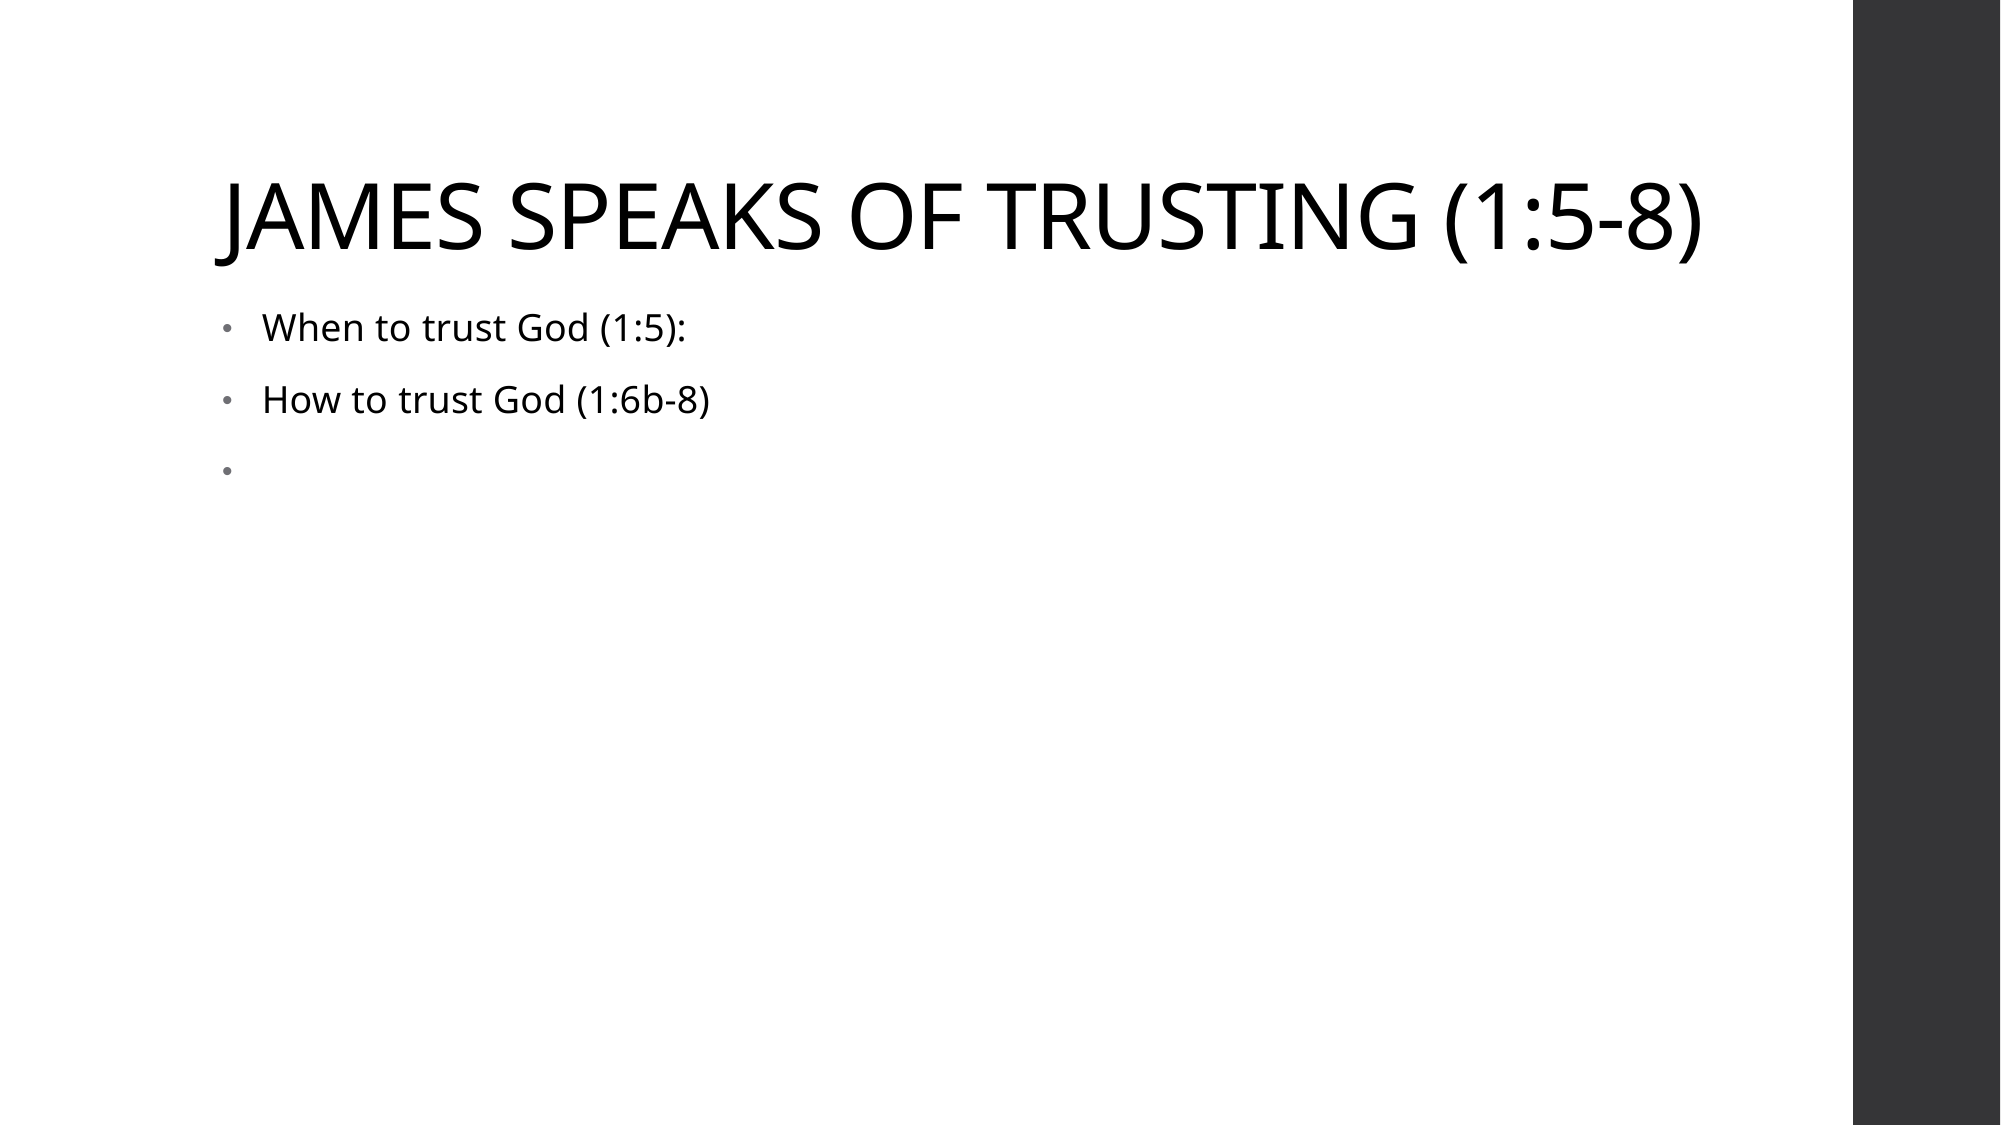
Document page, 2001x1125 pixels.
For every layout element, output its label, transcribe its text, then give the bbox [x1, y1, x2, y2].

list When to trust God (1:5): How to trust God (1:6b-8) [206, 299, 1617, 1014]
title JAMES SPEAKS OF TRUSTING (1:5-8) [206, 60, 1797, 278]
